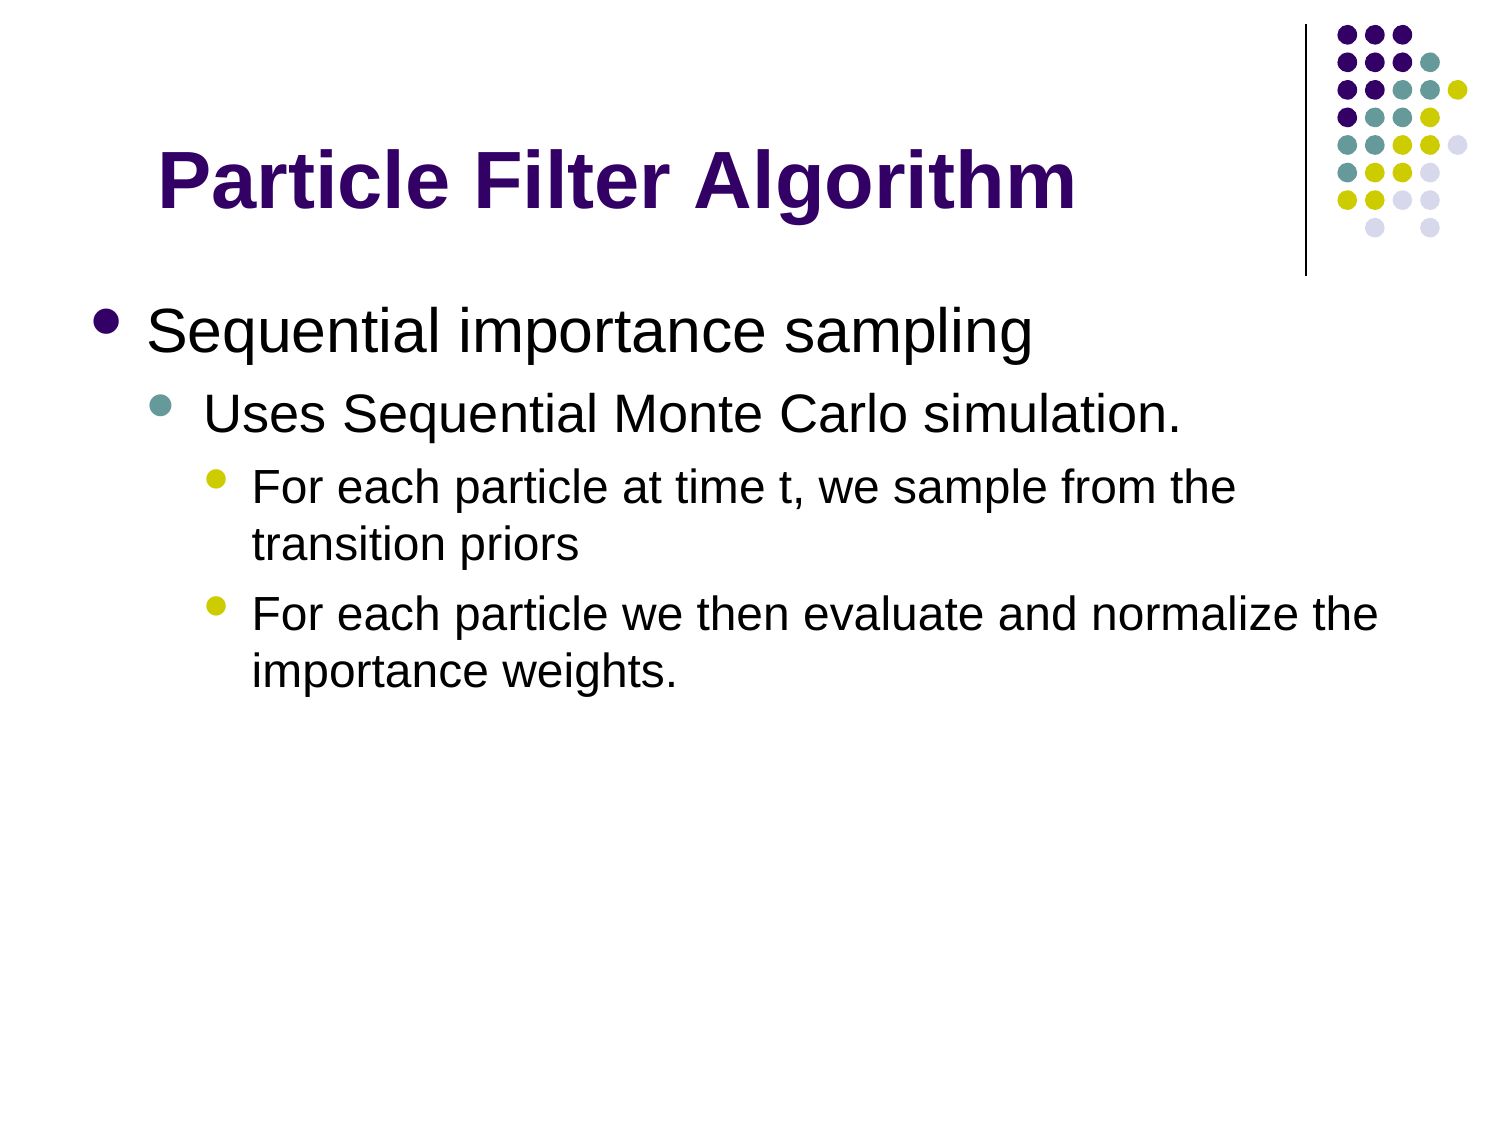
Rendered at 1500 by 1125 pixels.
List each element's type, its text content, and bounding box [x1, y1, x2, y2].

list Sequential importance sampling Uses Sequential Monte Carlo simulation. For each particle at time t, we sample from the transition priors For each particle we then evaluate and normalize the importance weights. [75, 282, 1426, 1006]
title Particle Filter Algorithm [74, 20, 1313, 233]
